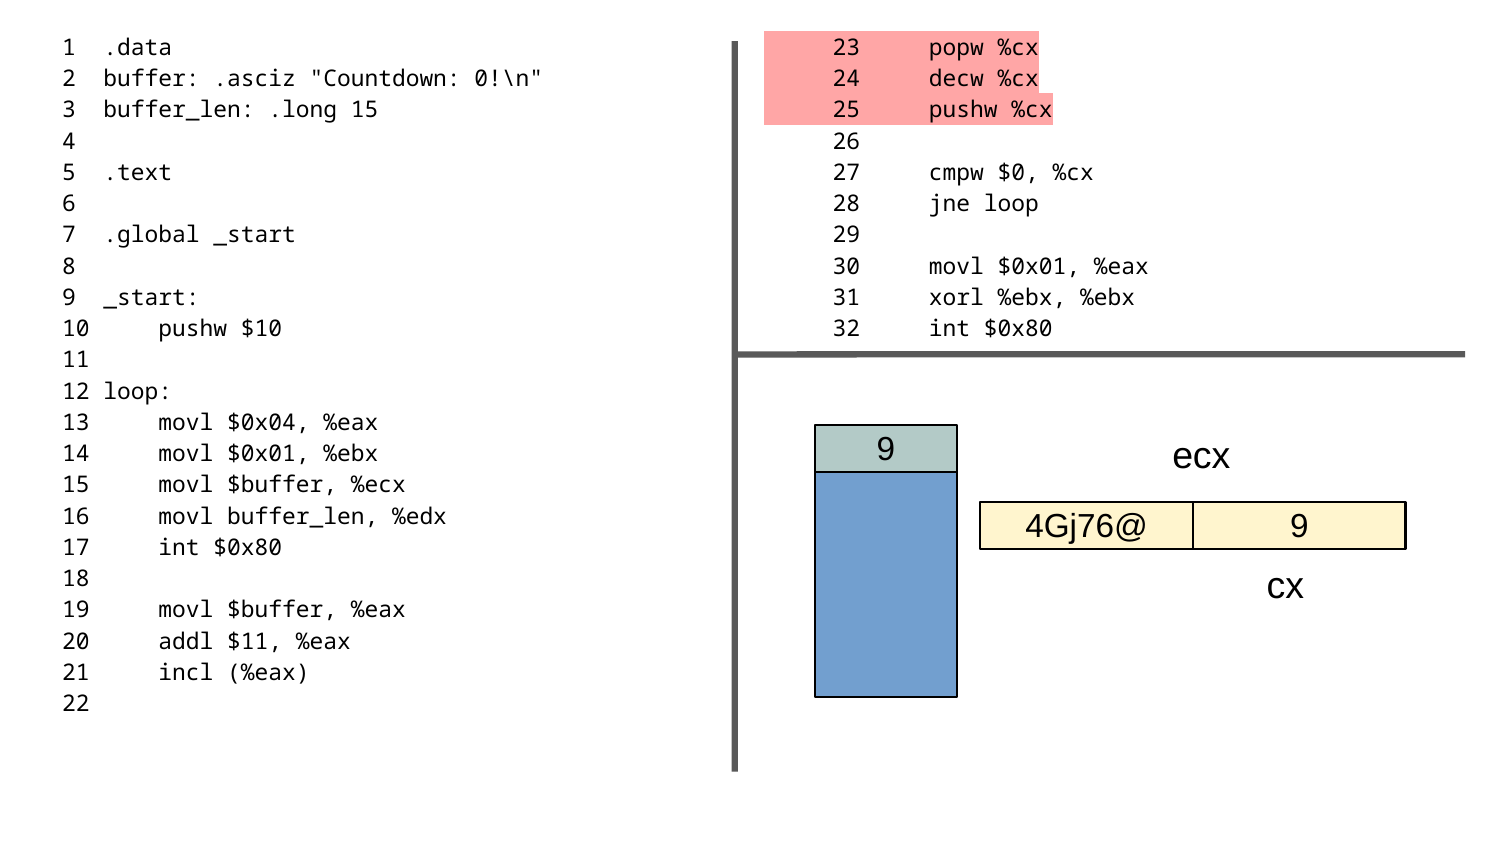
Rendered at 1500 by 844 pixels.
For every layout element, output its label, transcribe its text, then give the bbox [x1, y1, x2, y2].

text_box ecx [1157, 427, 1264, 527]
text_box 23 popw %cx 24 decw %cx 25 pushw %cx 26 27 cmpw $0, %cx 28 jne loop 29 30 movl $0x01, %eax 31 xorl %ebx, %ebx 32 int $0x80 [749, 23, 1164, 351]
text_box 9 [814, 425, 957, 473]
text_box cx [1251, 557, 1320, 615]
text_box 1 .data 2 buffer: .asciz "Countdown: 0!\n" 3 buffer_len: .long 15 4 5 .text 6 7 .global _start 8 9 _start: 10 pushw $10 11 12 loop: 13 movl $0x04, %eax 14 movl $0x01, %ebx 15 movl $buffer, %ecx 16 movl buffer_len, %edx 17 int $0x80 18 19 movl $buffer, %eax 20 addl $11, %eax 21 incl (%eax) 22 [47, 23, 559, 735]
text_box 9 [1193, 501, 1406, 550]
text_box [814, 473, 957, 697]
text_box 4Gj76@ [980, 501, 1193, 550]
